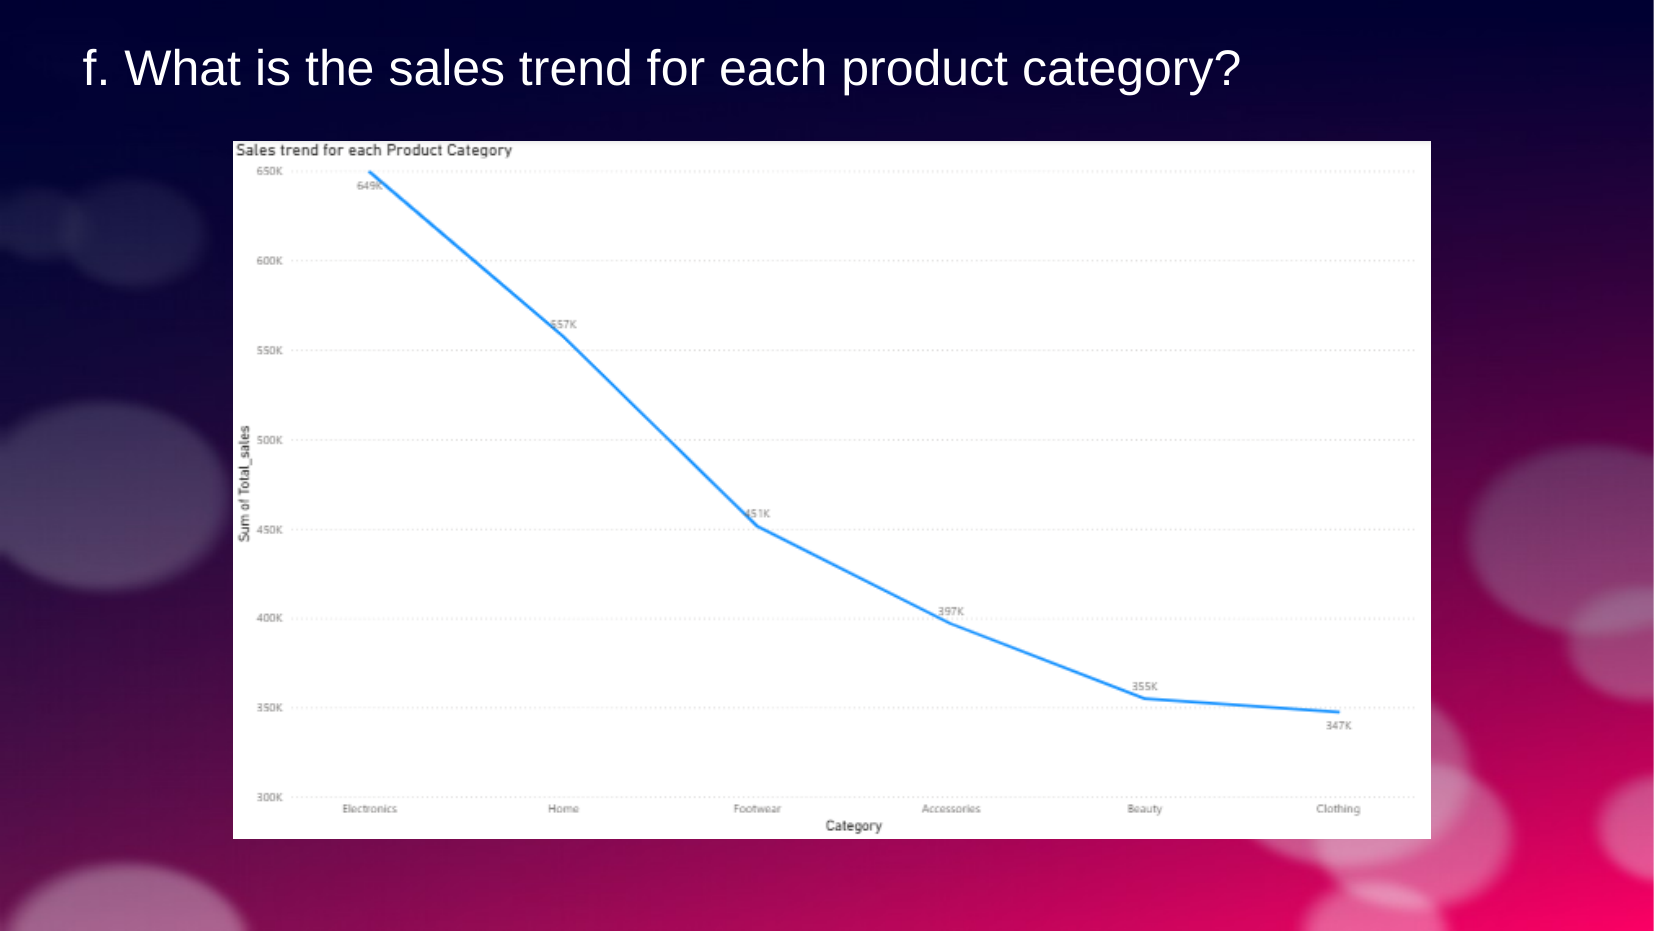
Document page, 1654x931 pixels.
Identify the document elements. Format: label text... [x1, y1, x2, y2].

picture [233, 141, 1431, 839]
list f. What is the sales trend for each product category? [82, 35, 1571, 901]
